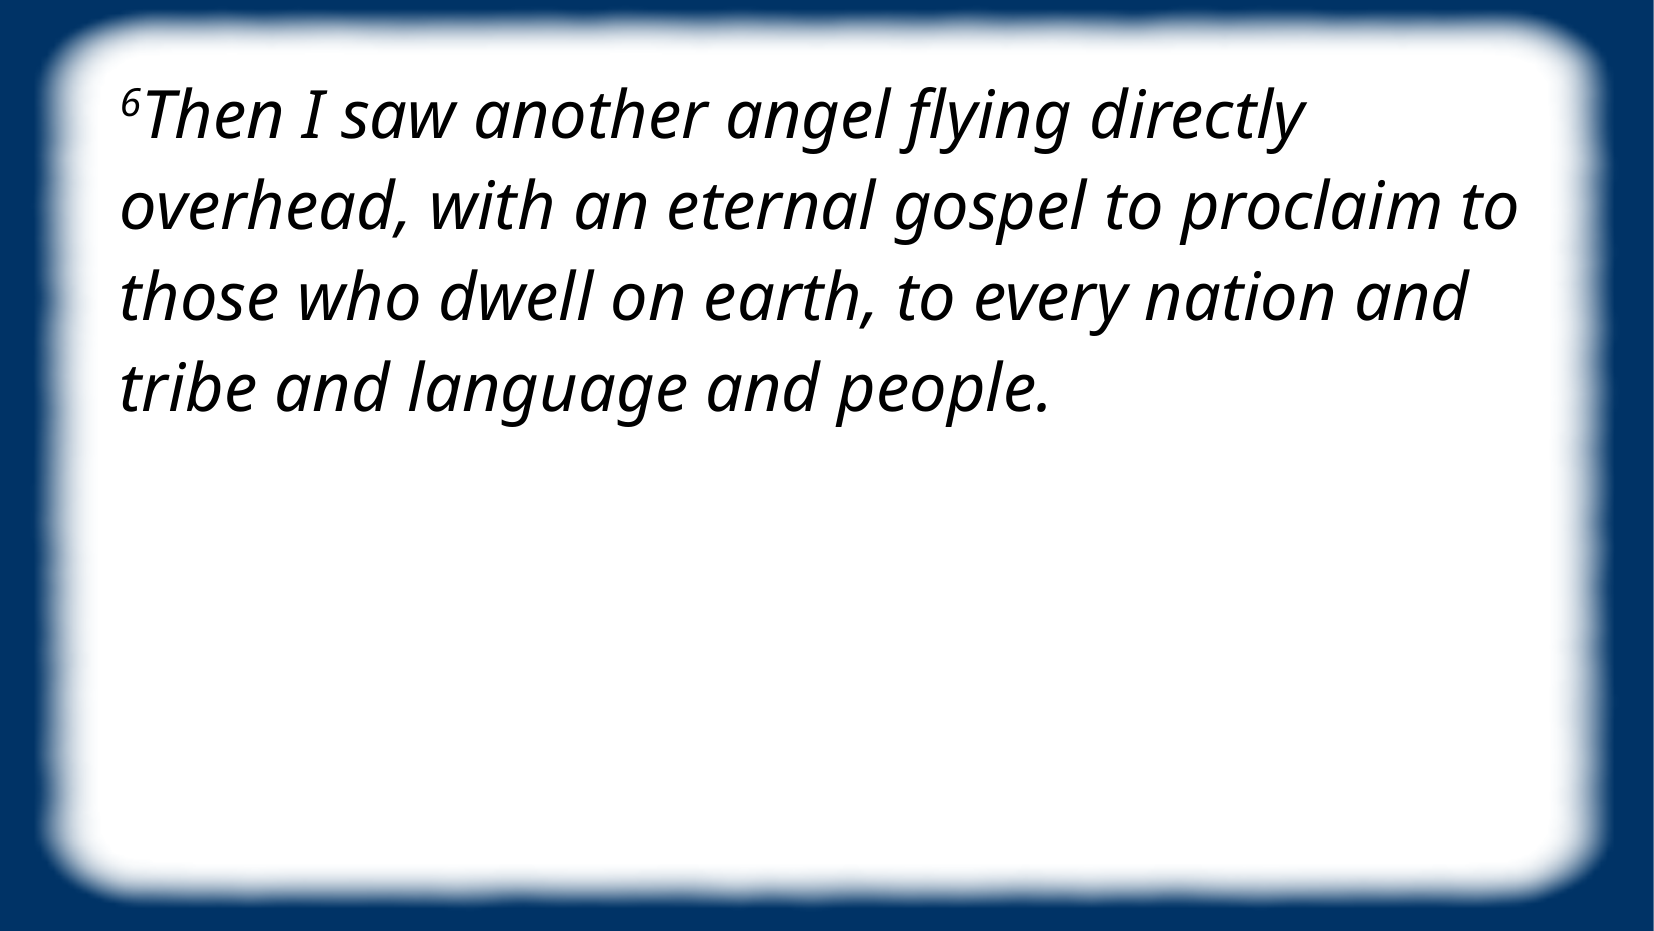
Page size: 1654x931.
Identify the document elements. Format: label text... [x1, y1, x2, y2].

picture [0, 0, 1654, 931]
text_box 6Then I saw another angel flying directly overhead, with an eternal gospel to proclaim to those who dwell on earth, to every nation and tribe and language and people. [105, 60, 1561, 430]
